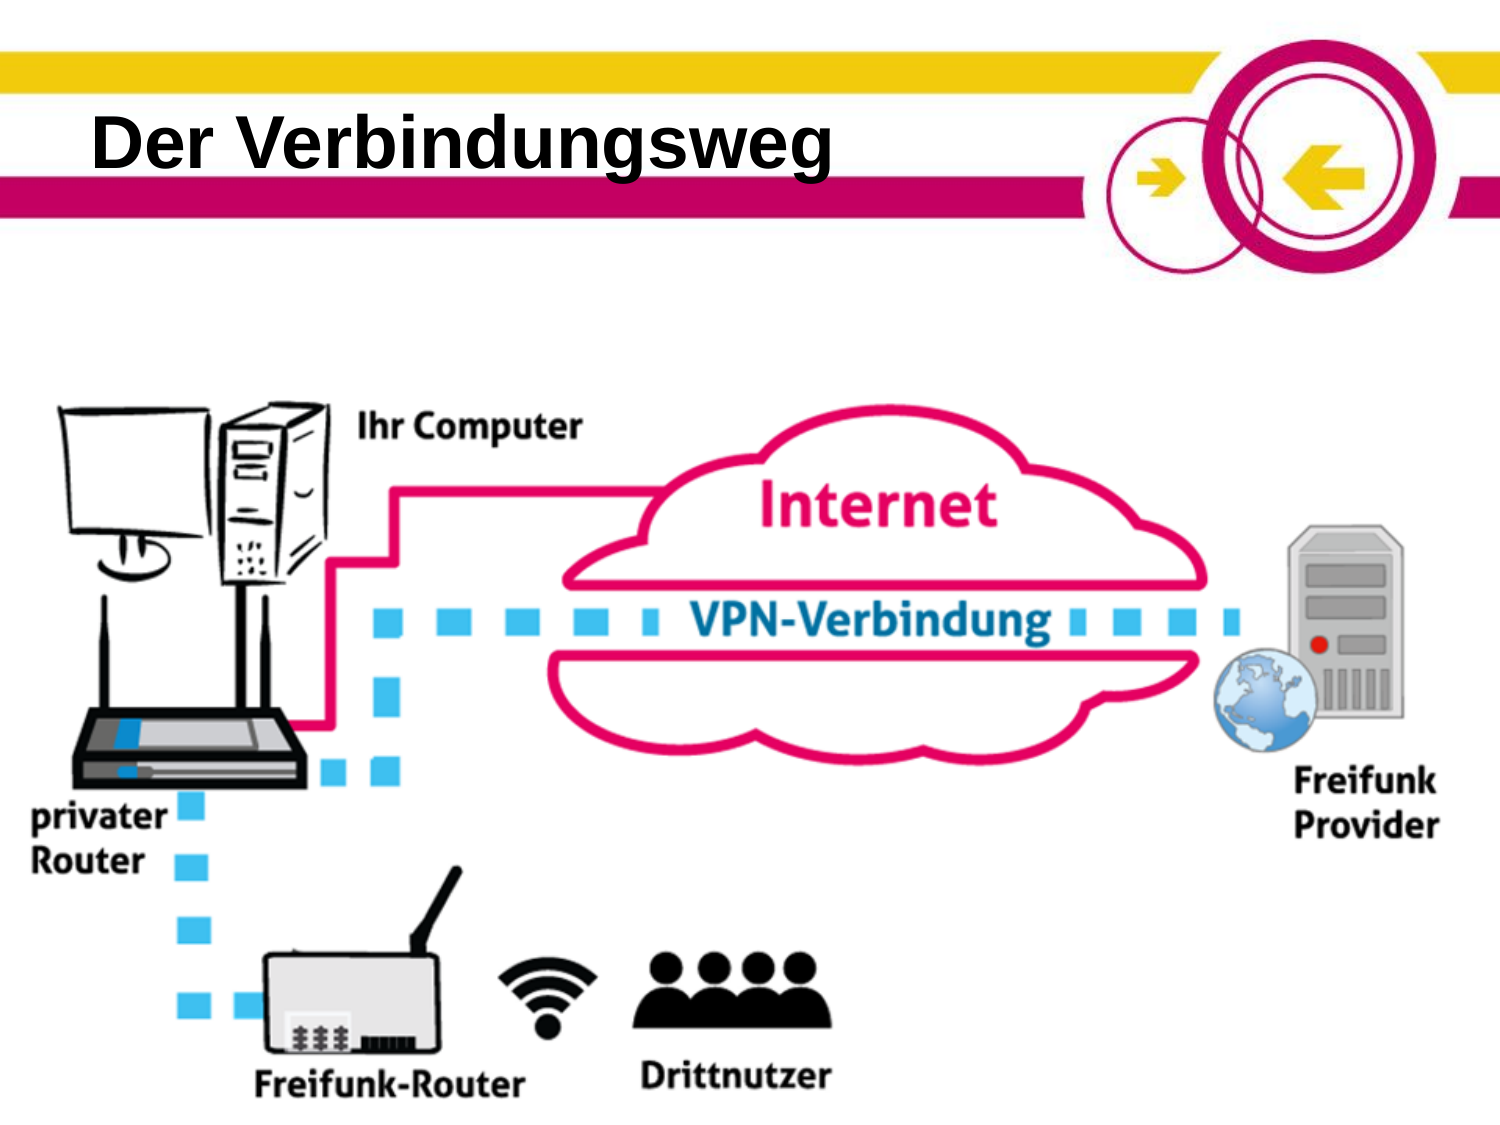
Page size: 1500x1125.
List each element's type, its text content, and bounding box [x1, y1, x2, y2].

picture [0, 339, 1500, 1125]
text_box Der Verbindungsweg [75, 11, 1425, 200]
